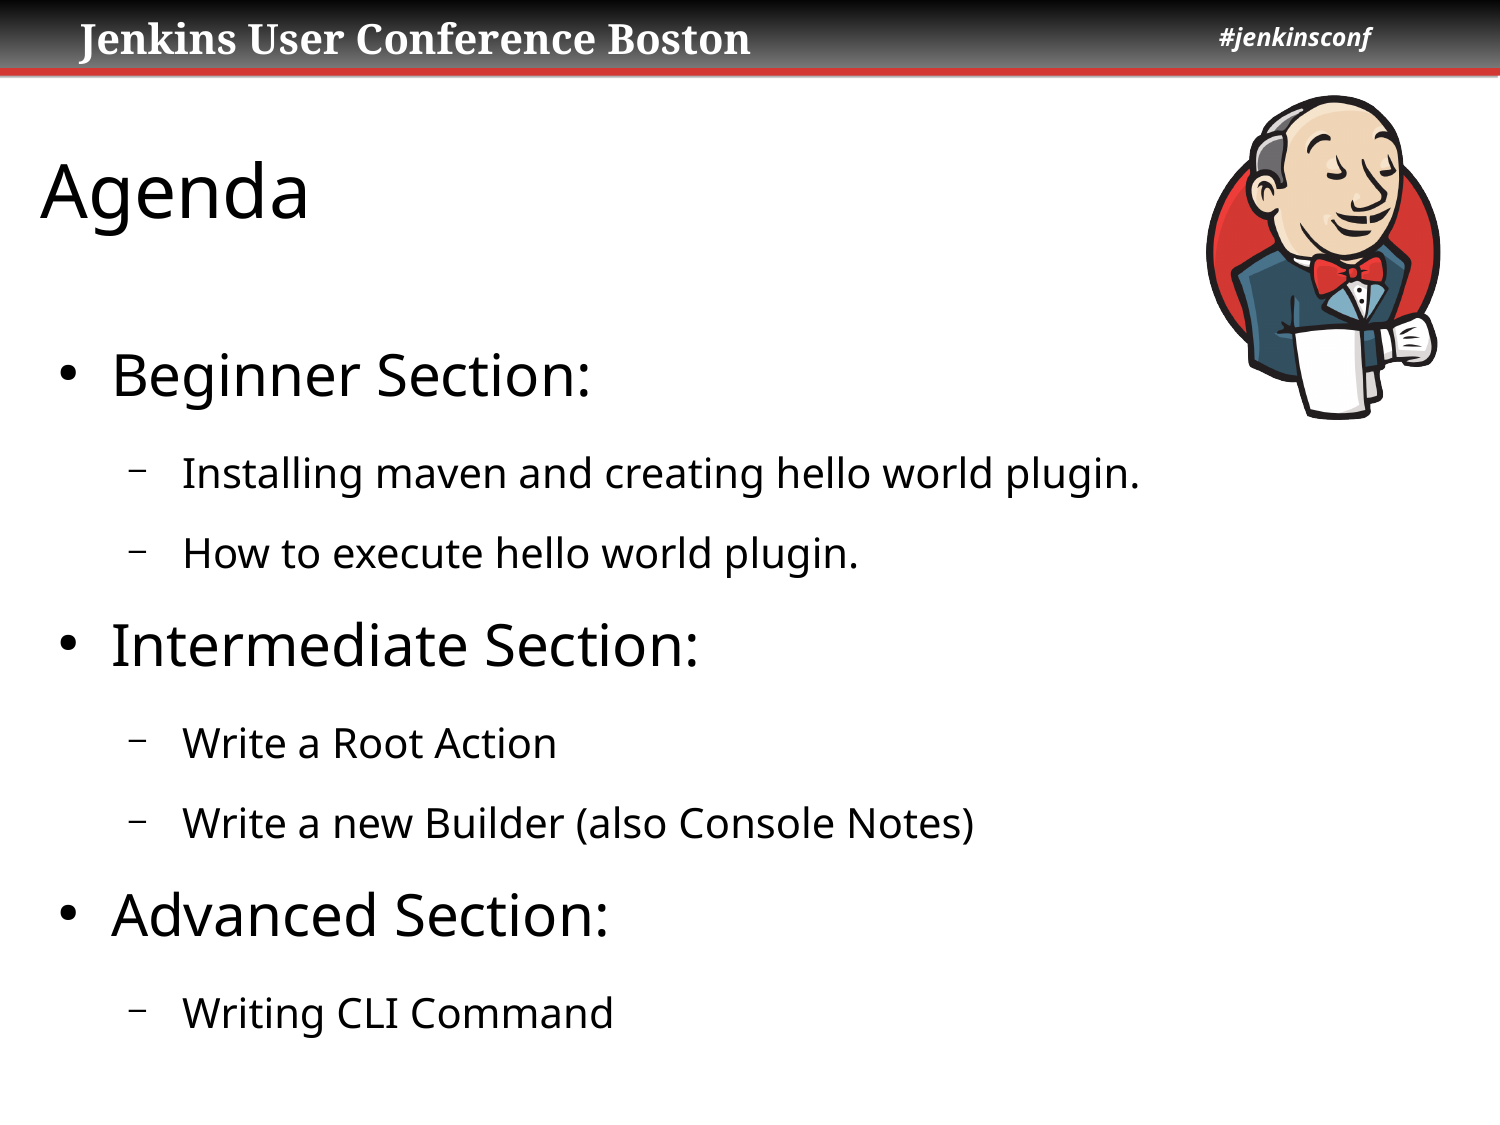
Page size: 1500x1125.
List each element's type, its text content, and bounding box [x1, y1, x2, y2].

list Beginner Section: Installing maven and creating hello world plugin. How to execute hello world plugin. Intermediate Section: Write a Root Action Write a new Builder (also Console Notes) Advanced Section: Writing CLI Command [40, 334, 1426, 1043]
picture [1206, 95, 1441, 420]
title Agenda [40, 95, 1425, 283]
